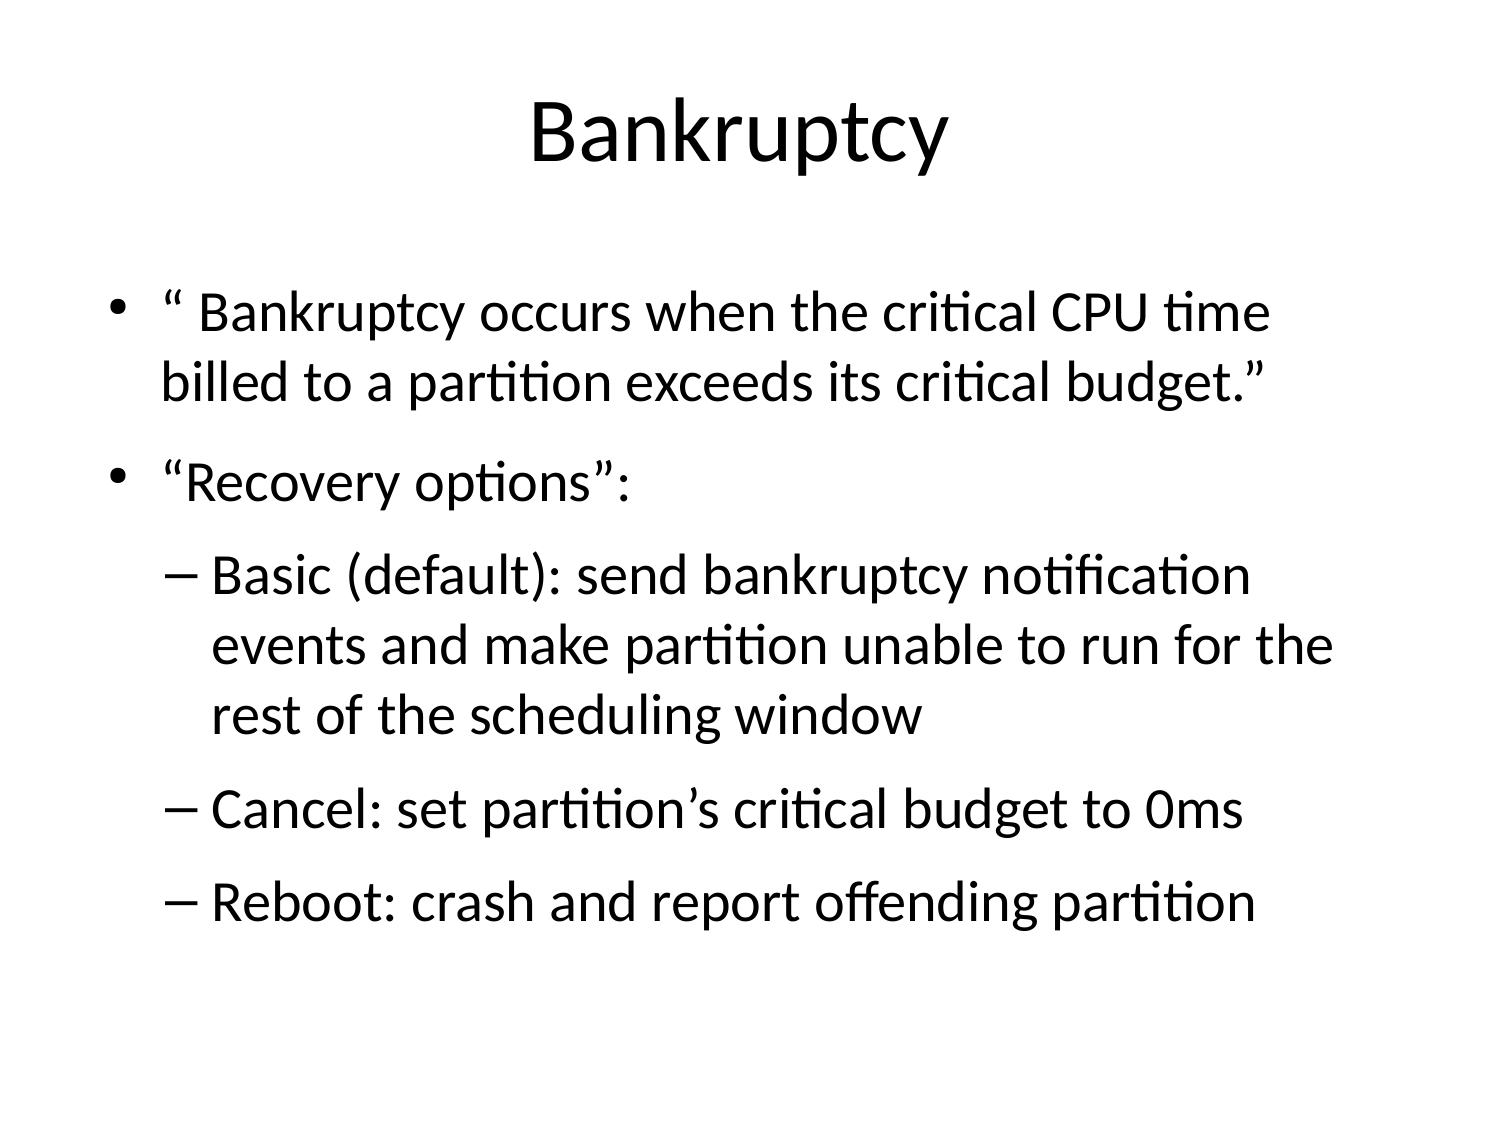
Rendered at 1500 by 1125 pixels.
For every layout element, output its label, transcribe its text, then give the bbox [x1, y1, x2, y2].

title Bankruptcy [75, 45, 1425, 233]
list “ Bankruptcy occurs when the critical CPU time billed to a partition exceeds its critical budget.” “Recovery options”: Basic (default): send bankruptcy notification events and make partition unable to run for the rest of the scheduling window Cancel: set partition’s critical budget to 0ms Reboot: crash and report offending partition [75, 265, 1426, 1009]
